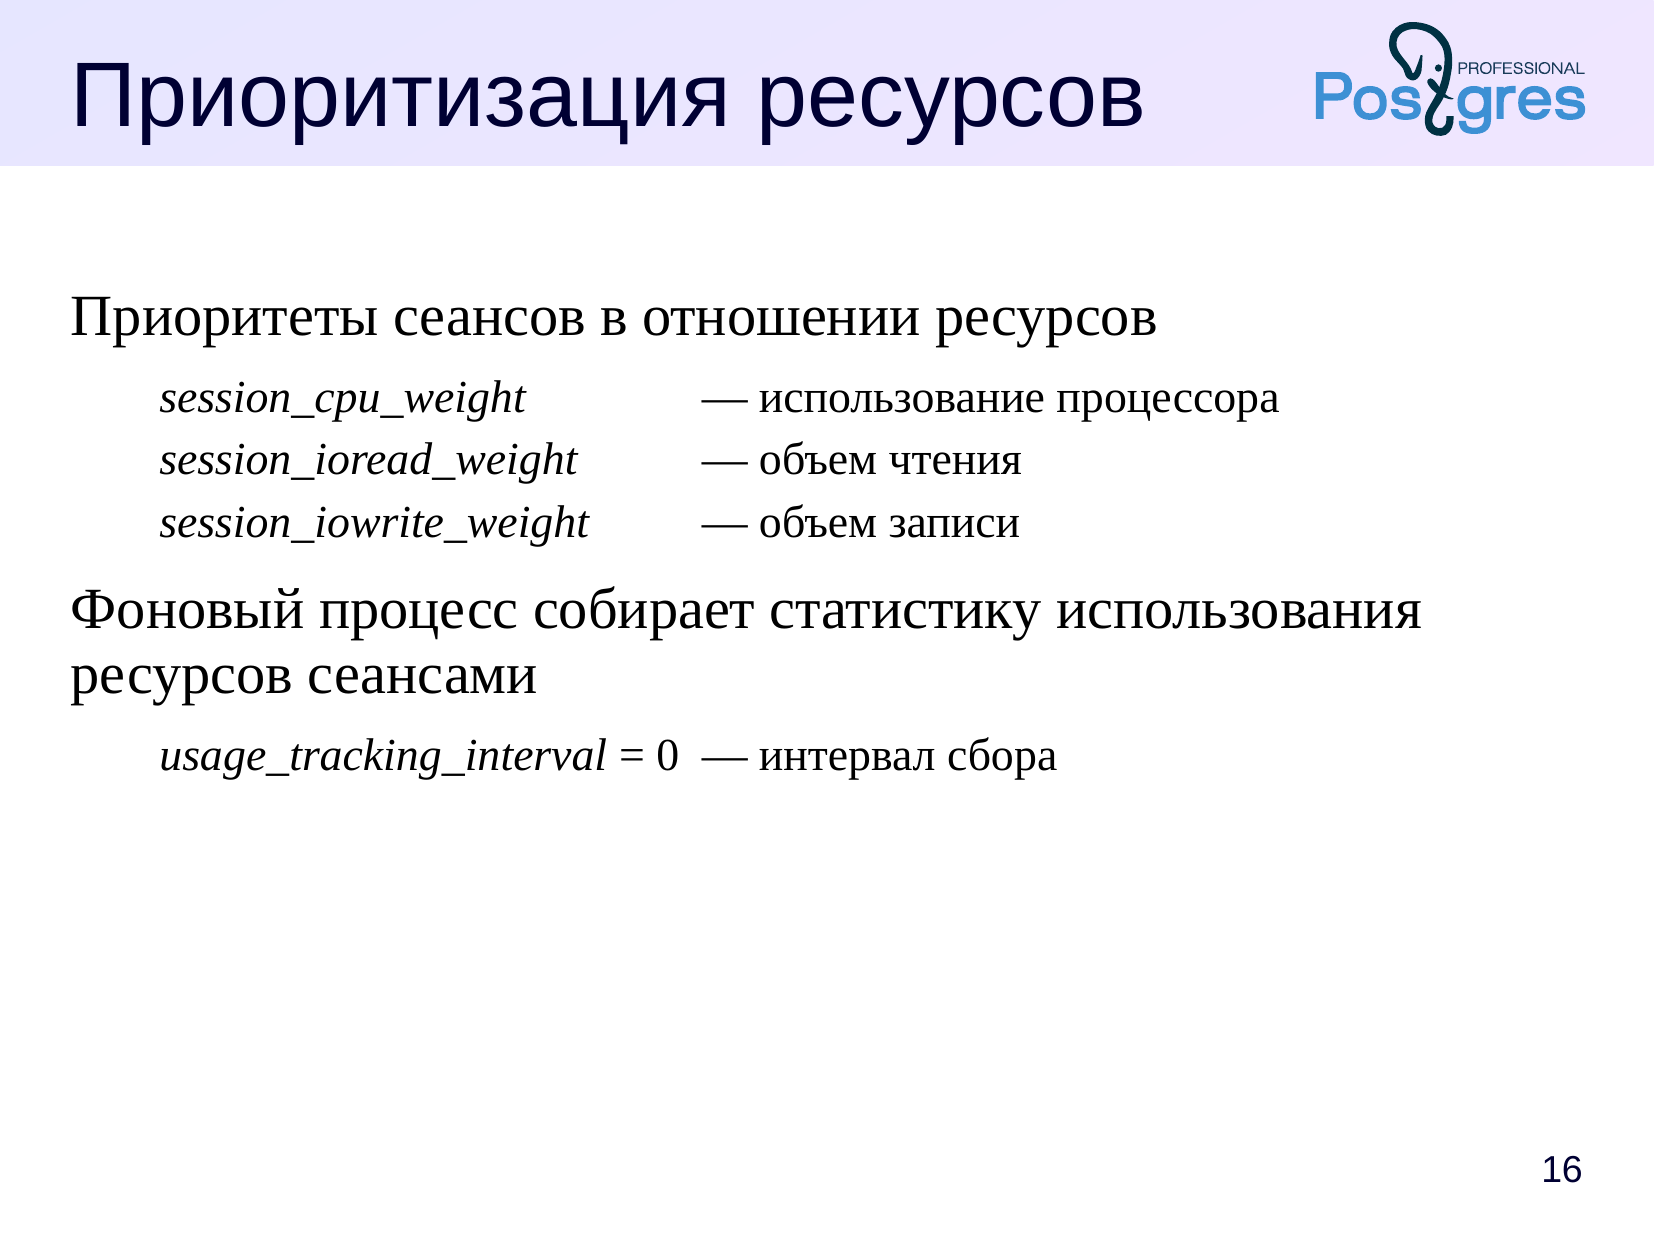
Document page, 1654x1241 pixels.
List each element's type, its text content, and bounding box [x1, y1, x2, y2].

title Приоритизация ресурсов [70, 43, 1241, 147]
list Приоритеты сеансов в отношении ресурсов session_cpu_weight — использование процессора session_ioread_weight — объем чтения session_iowrite_weight — объем записи Фоновый процесс собирает статистику использования ресурсов сеансами usage_tracking_interval = 0 — интервал сбора [70, 283, 1583, 1134]
